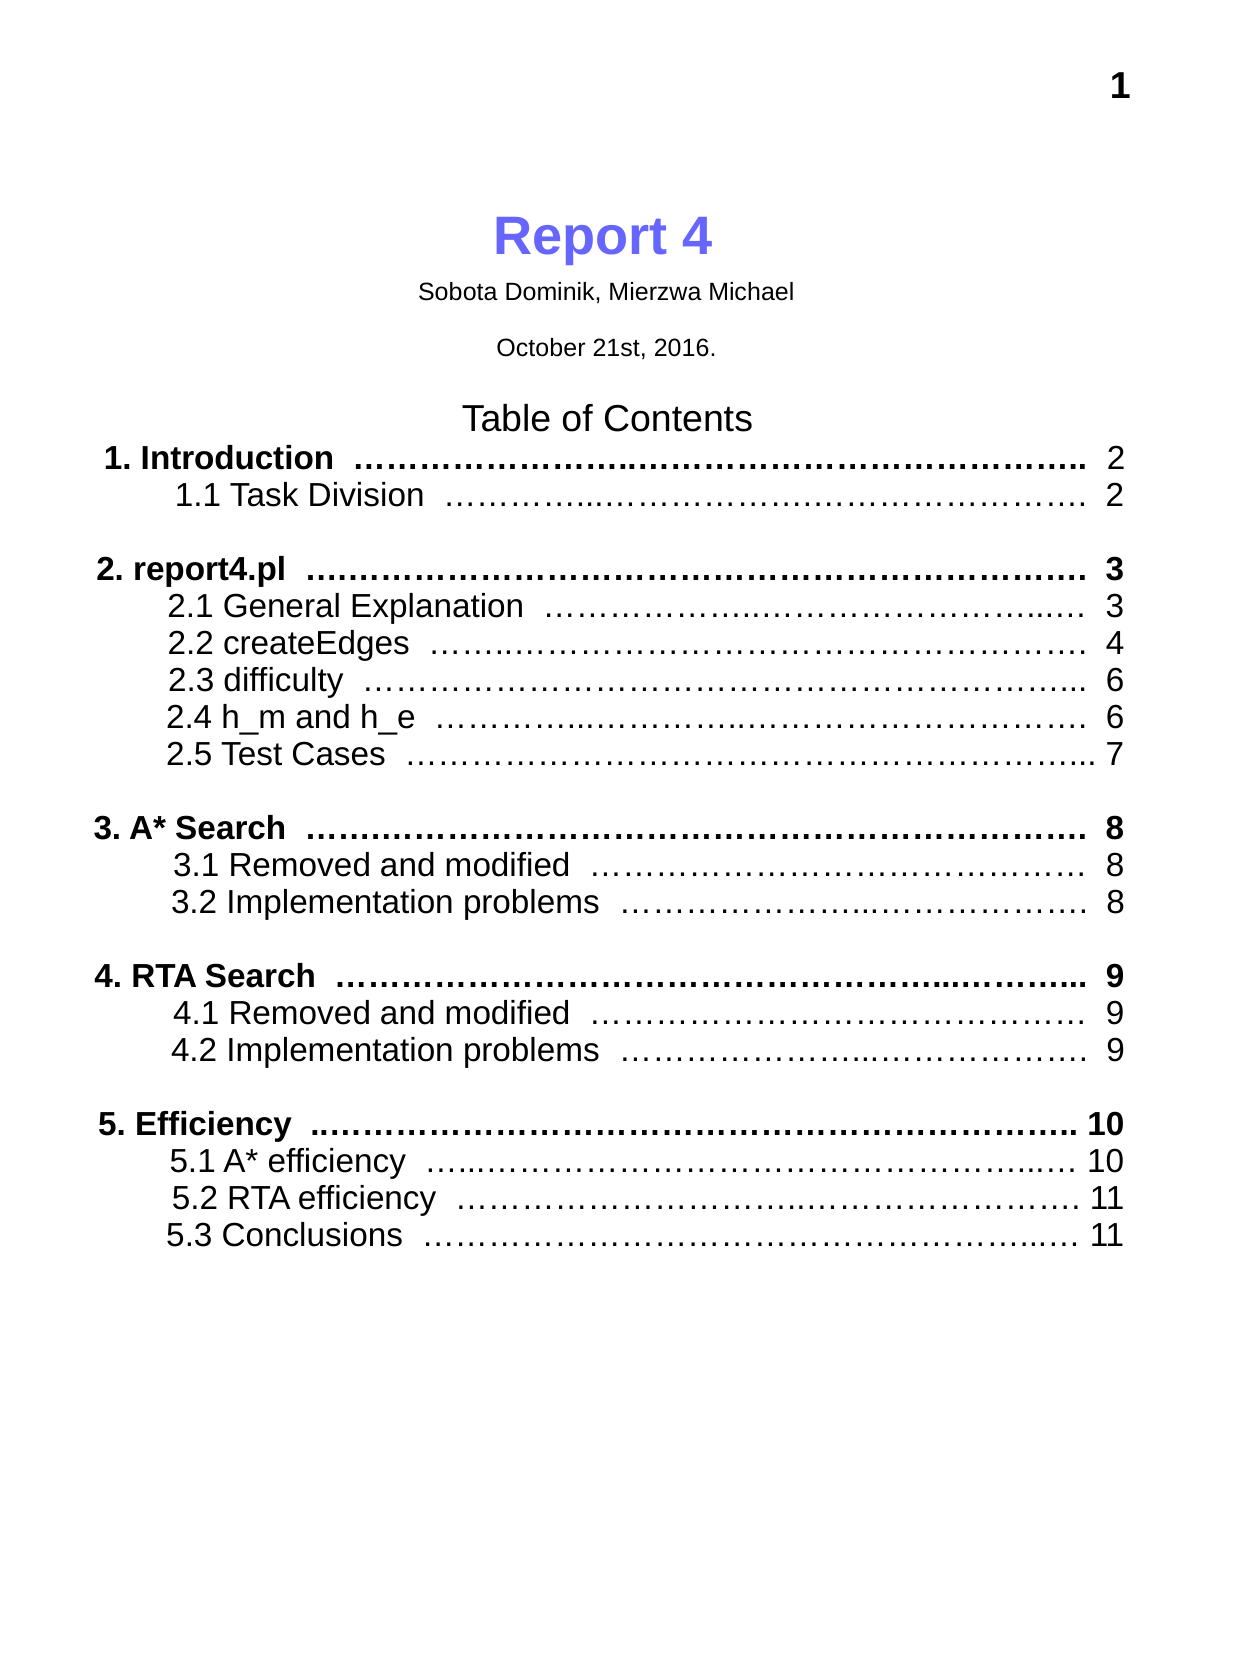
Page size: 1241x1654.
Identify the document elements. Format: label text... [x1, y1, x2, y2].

text_box 1 [1095, 15, 1231, 114]
text_box Sobota Dominik, Mierzwa Michael October 21st, 2016. [403, 270, 811, 390]
title Report 4 [45, 97, 1162, 374]
text_box Table of Contents 1. Introduction ……………………..………………………………….. 2 1.1 Task Division …………...……………….……………………. 2 2. report4.pl ….…………………………………………………………. 3 2.1 General Explanation ………………..……………………...… 3 2.2 createEdges ……..……………………………………………. 4 2.3 difficulty ………………………………………………………... 6 2.4 h_m and h_e …………...…………..…………………………. 6 2.5 Test Cases ……………………………………………………... 7 3. A* Search …….………………………………………………………. 8 3.1 Removed and modified ……………………………………… 8 3.2 Implementation problems …………………...………………. 8 4. RTA Search ………………………………………………...………... 9 4.1 Removed and modified ……………………………………… 9 4.2 Implementation problems …………………...………………. 9 5. Efficiency ..………………………………………………………….. 10 5.1 A* efficiency …...…………………………………………...… 10 5.2 RTA efficiency …………………………..……………………. 11 5.3 Conclusions ………………………………………………...… 11 [75, 390, 1141, 1646]
text_box [690, 210, 720, 270]
